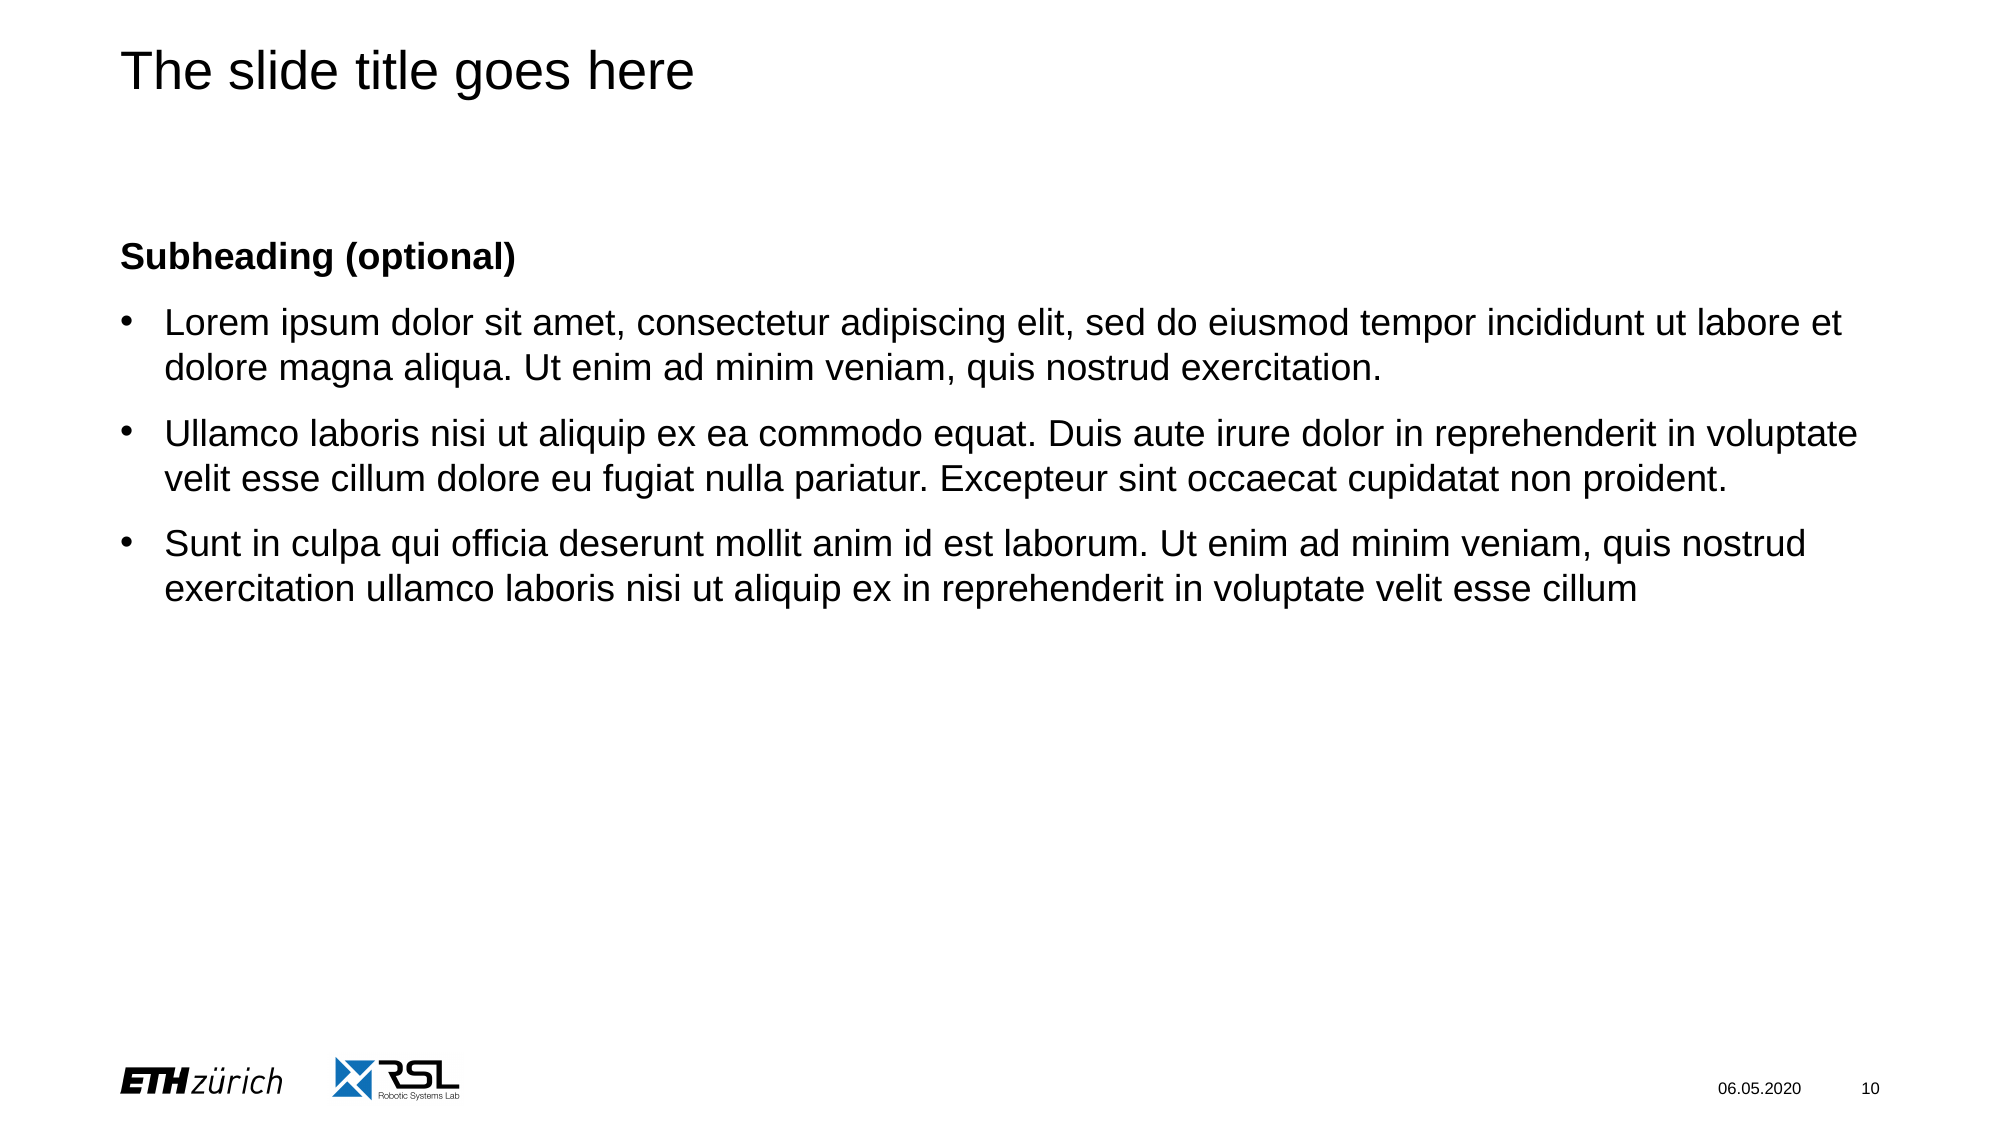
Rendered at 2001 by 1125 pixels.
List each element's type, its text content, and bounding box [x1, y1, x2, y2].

picture [327, 1052, 464, 1106]
picture [120, 1067, 282, 1094]
list Subheading (optional) Lorem ipsum dolor sit amet, consectetur adipiscing elit, sed do eiusmod tempor incididunt ut labore et dolore magna aliqua. Ut enim ad minim veniam, quis nostrud exercitation. Ullamco laboris nisi ut aliquip ex ea commodo equat. Duis aute irure dolor in reprehenderit in voluptate velit esse cillum dolore eu fugiat nulla pariatur. Excepteur sint occaecat cupidatat non proident. Sunt in culpa qui officia deserunt mollit anim id est laborum. Ut enim ad minim veniam, quis nostrud exercitation ullamco laboris nisi ut aliquip ex in reprehenderit in voluptate velit esse cillum [120, 231, 1880, 1000]
title The slide title goes here [120, 42, 1880, 191]
slide_number <number> [1827, 1069, 1880, 1106]
slide_number 06.05.2020 [1718, 1069, 1819, 1106]
